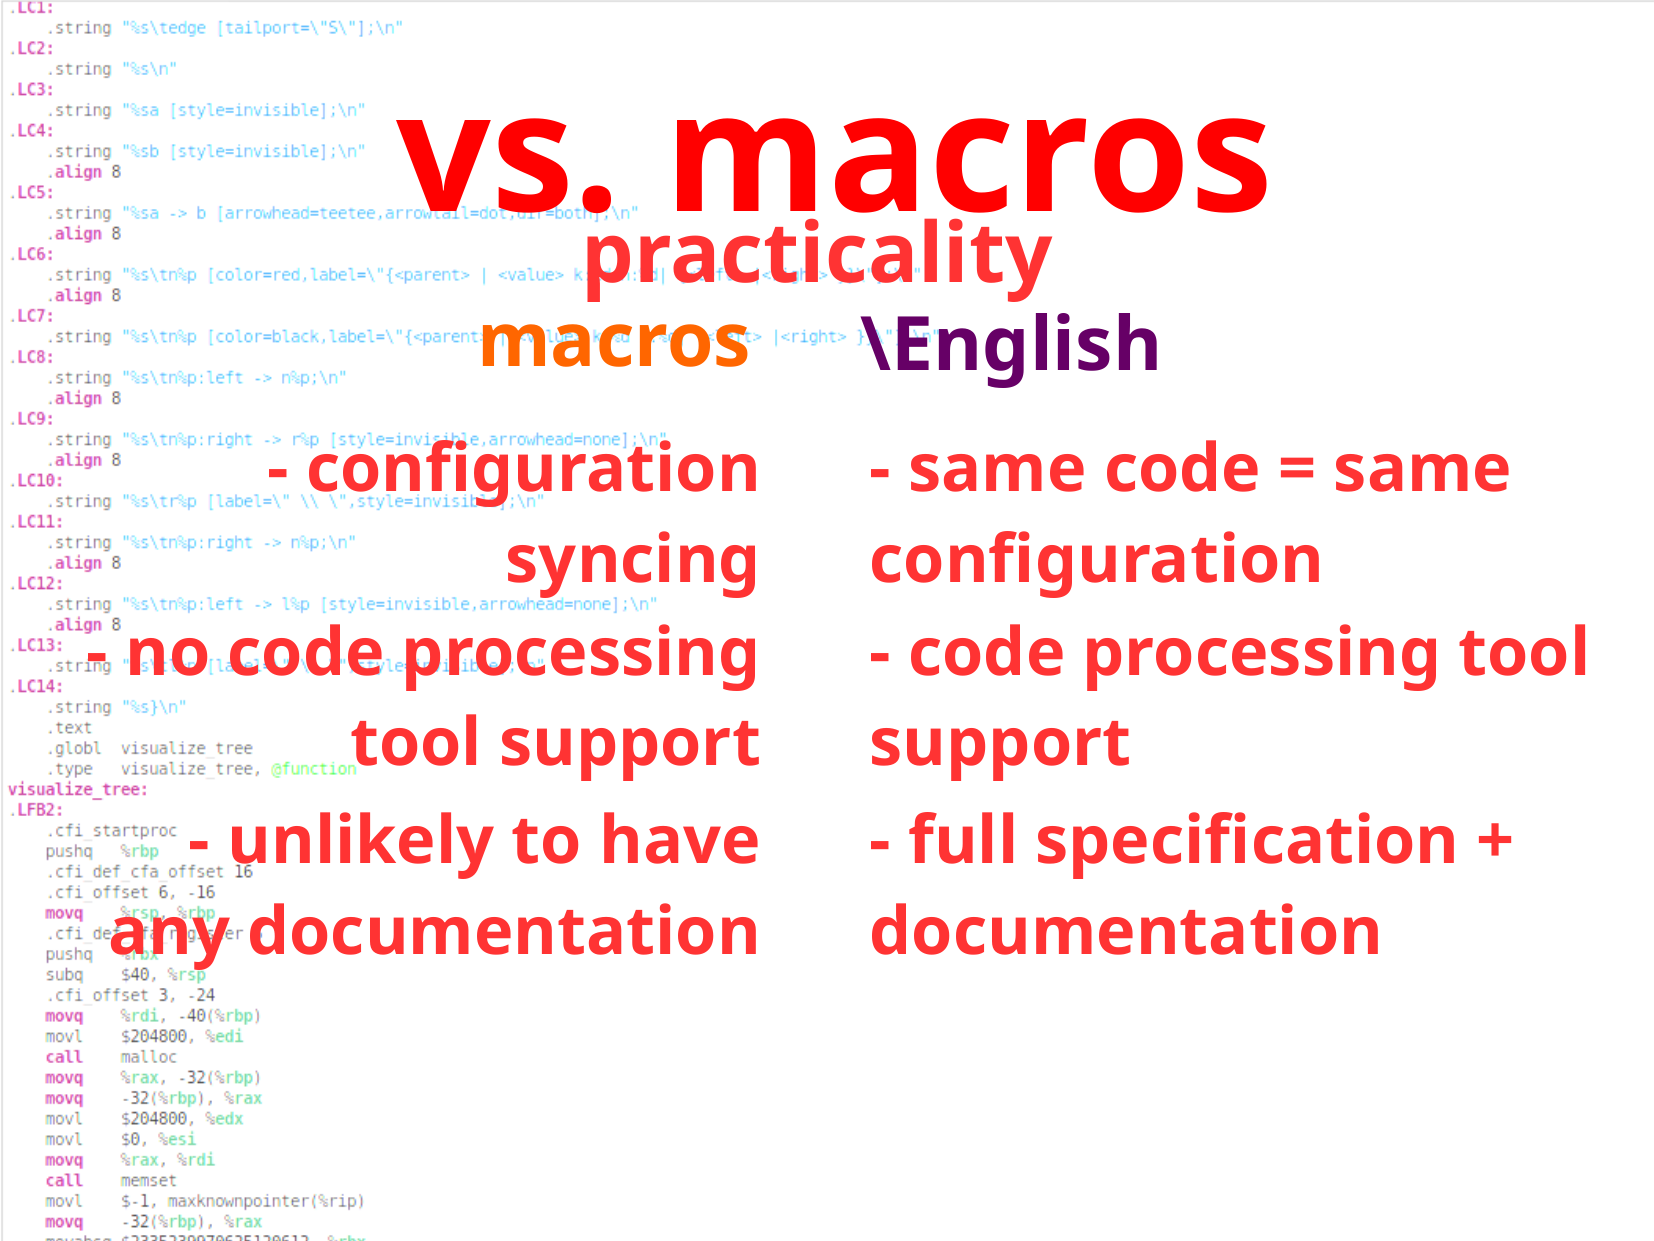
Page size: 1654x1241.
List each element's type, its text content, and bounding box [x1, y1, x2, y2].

text_box vs. macros [360, 25, 1310, 271]
picture [0, 0, 1654, 1241]
text_box - unlikely to have any documentation [45, 785, 776, 985]
text_box - no code processing tool support [45, 596, 776, 785]
text_box - code processing tool support [855, 596, 1651, 785]
text_box macros [453, 278, 775, 398]
text_box practicality [567, 185, 1109, 316]
text_box - configuration syncing [0, 413, 776, 613]
text_box - full specification + documentation [855, 785, 1651, 985]
text_box \English [825, 283, 1198, 402]
text_box - same code = same configuration [855, 413, 1651, 596]
